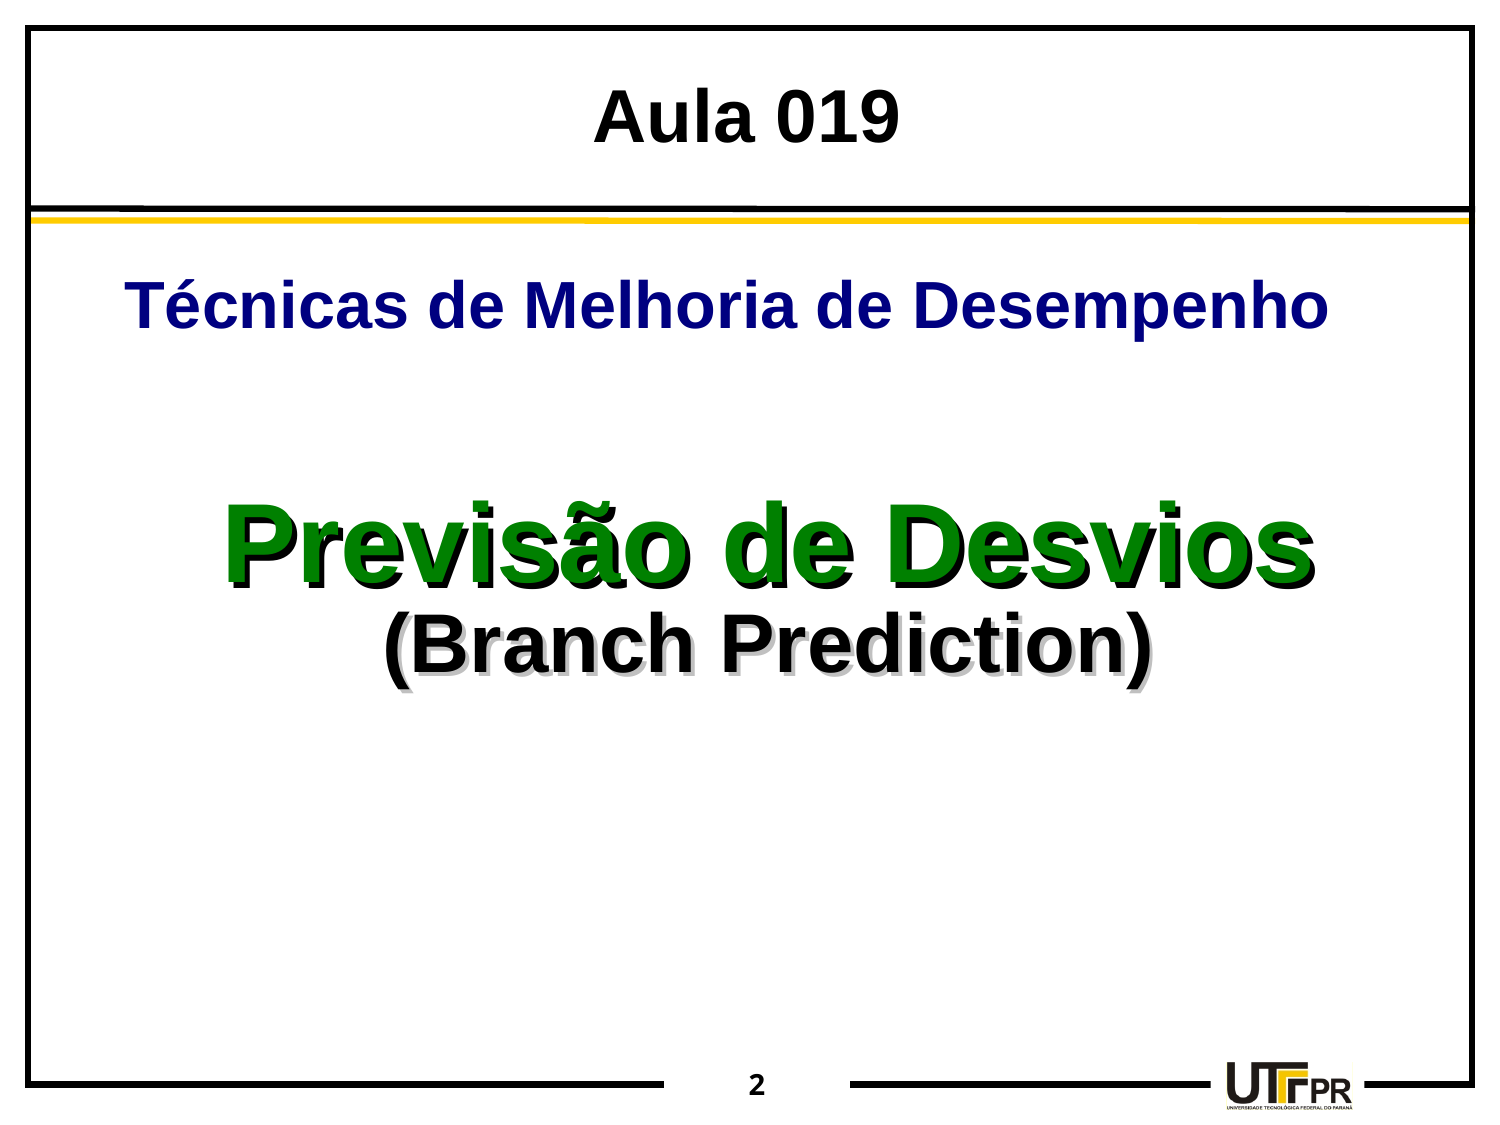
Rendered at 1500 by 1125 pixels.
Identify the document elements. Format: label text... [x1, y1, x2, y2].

list Técnicas de Melhoria de Desempenho Previsão de Desvios (Branch Prediction) [72, 267, 1428, 1025]
picture [1226, 1062, 1353, 1110]
title Aula 019 [23, 43, 1471, 194]
